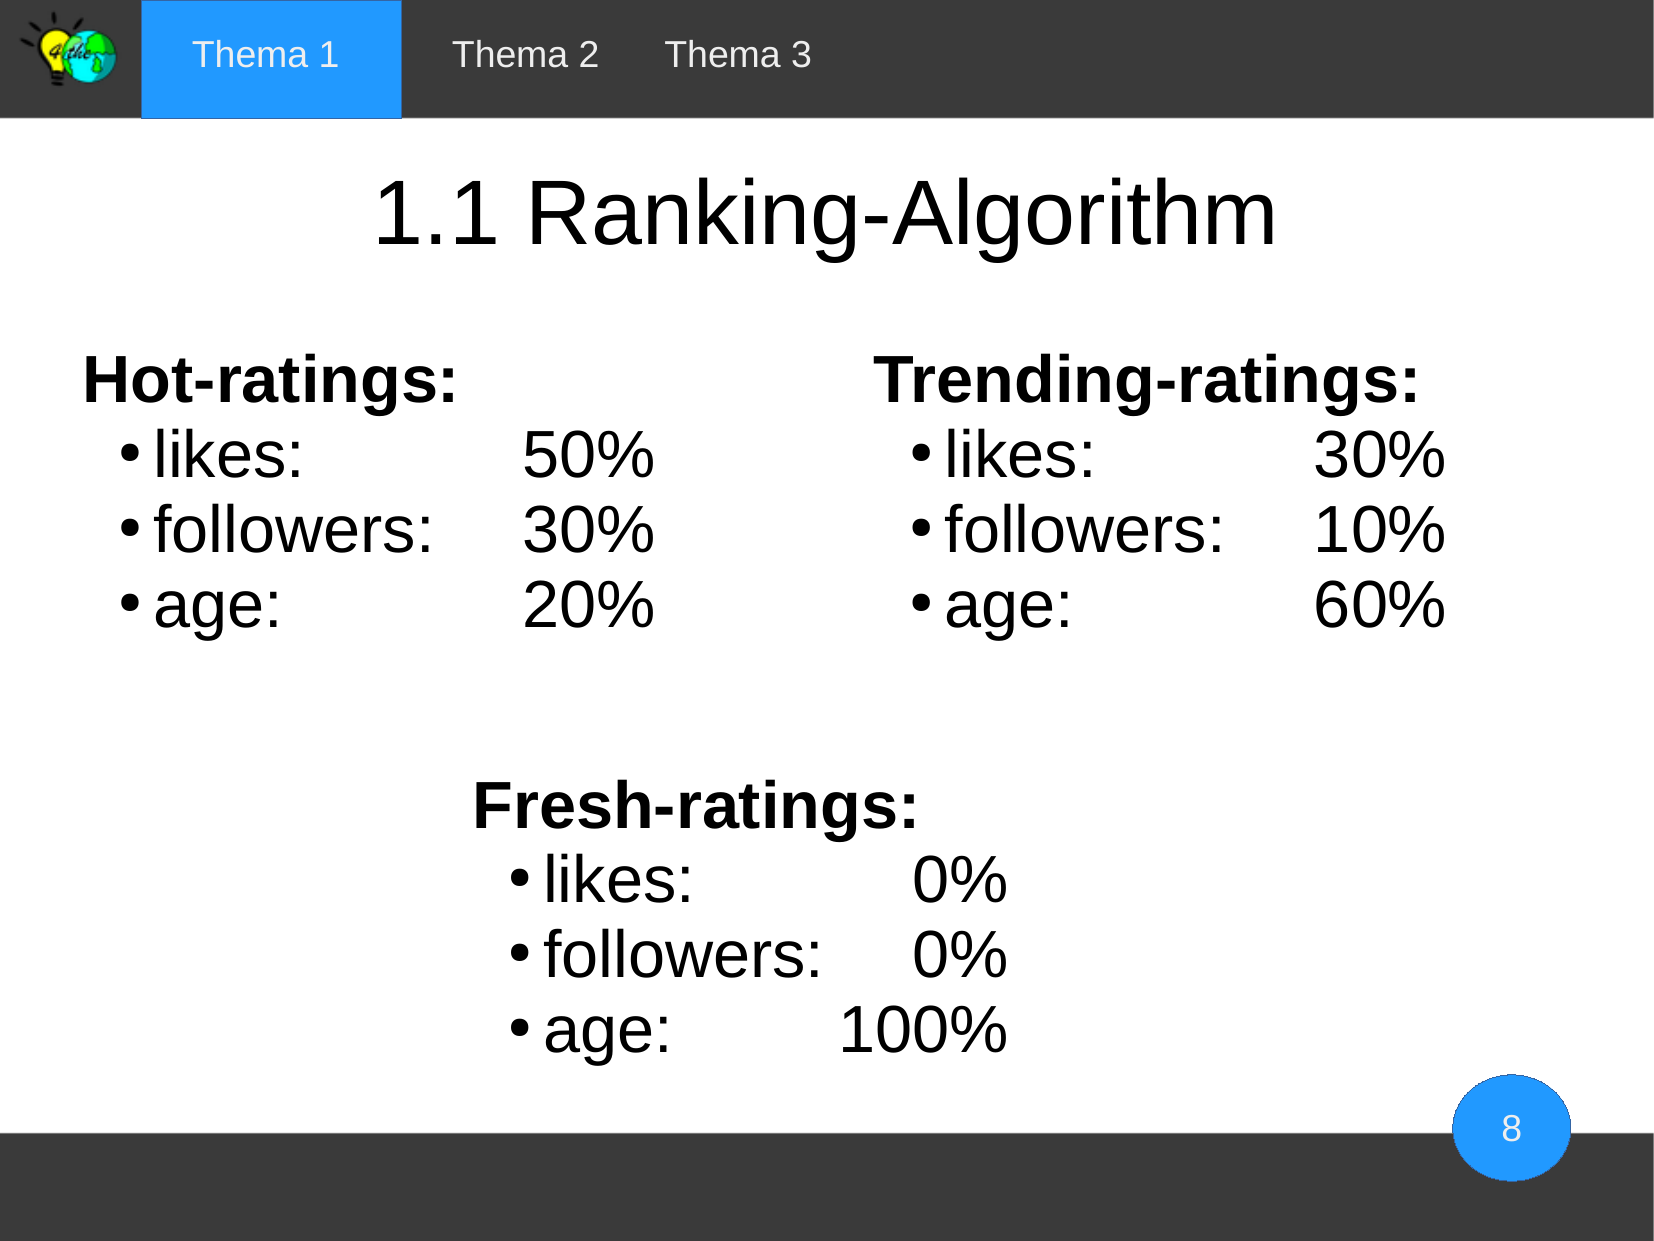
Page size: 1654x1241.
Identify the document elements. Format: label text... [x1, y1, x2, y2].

title 1.1 Ranking-Algorithm [82, 129, 1571, 296]
picture [0, 0, 1654, 1241]
subtitle Hot-ratings: likes: 50% followers: 30% age: 20% [82, 342, 874, 662]
text_box Thema 3 [649, 25, 828, 83]
text_box <Foliennummer> [1452, 1074, 1571, 1182]
text_box Trending-ratings: likes: 30% followers: 10% age: 60% [874, 342, 1571, 674]
text_box Thema 1 [177, 25, 355, 83]
text_box Fresh-ratings: likes: 0% followers: 0% age: 100% [472, 767, 1182, 1075]
text_box [141, 0, 402, 119]
text_box Thema 2 [437, 25, 615, 83]
